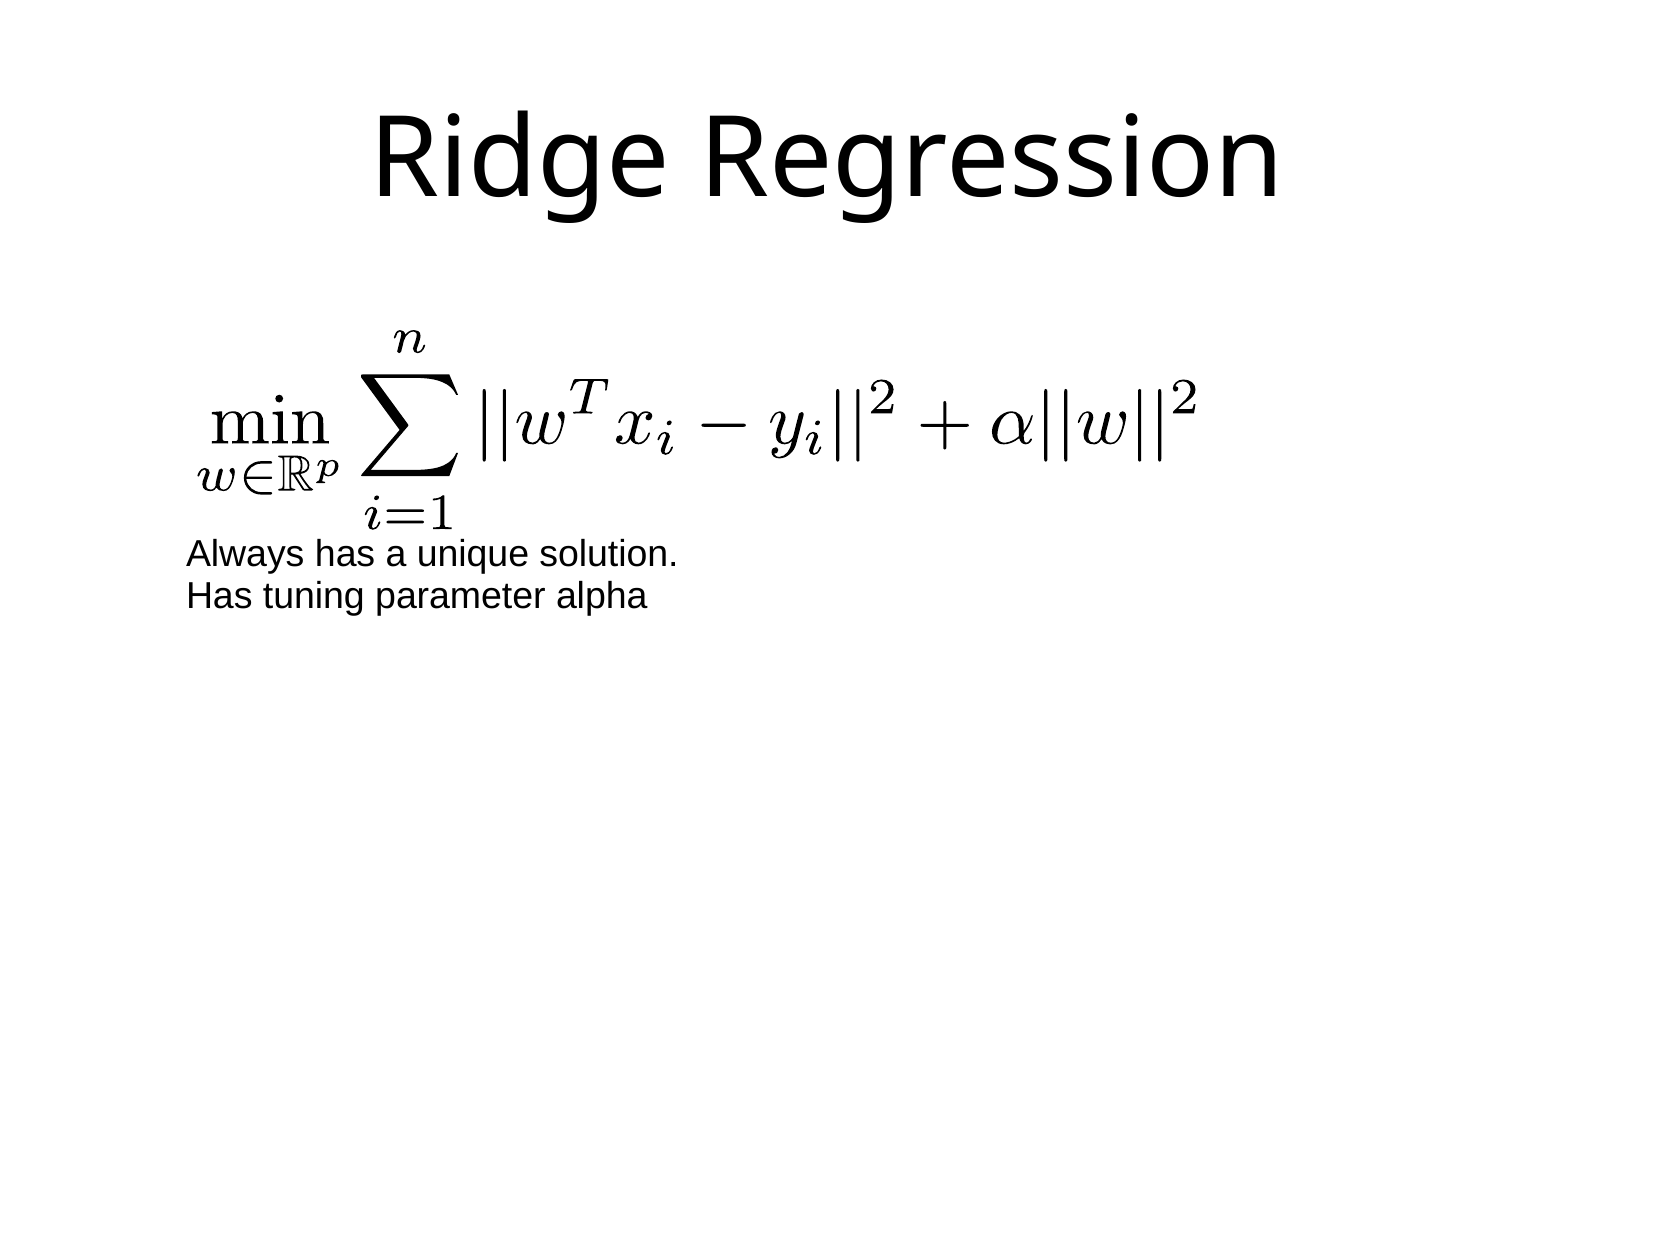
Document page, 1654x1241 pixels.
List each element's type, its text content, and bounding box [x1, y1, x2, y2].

text_box Always has a unique solution. Has tuning parameter alpha [171, 525, 1327, 666]
text_box [195, 330, 1199, 530]
title Ridge Regression [82, 49, 1571, 257]
